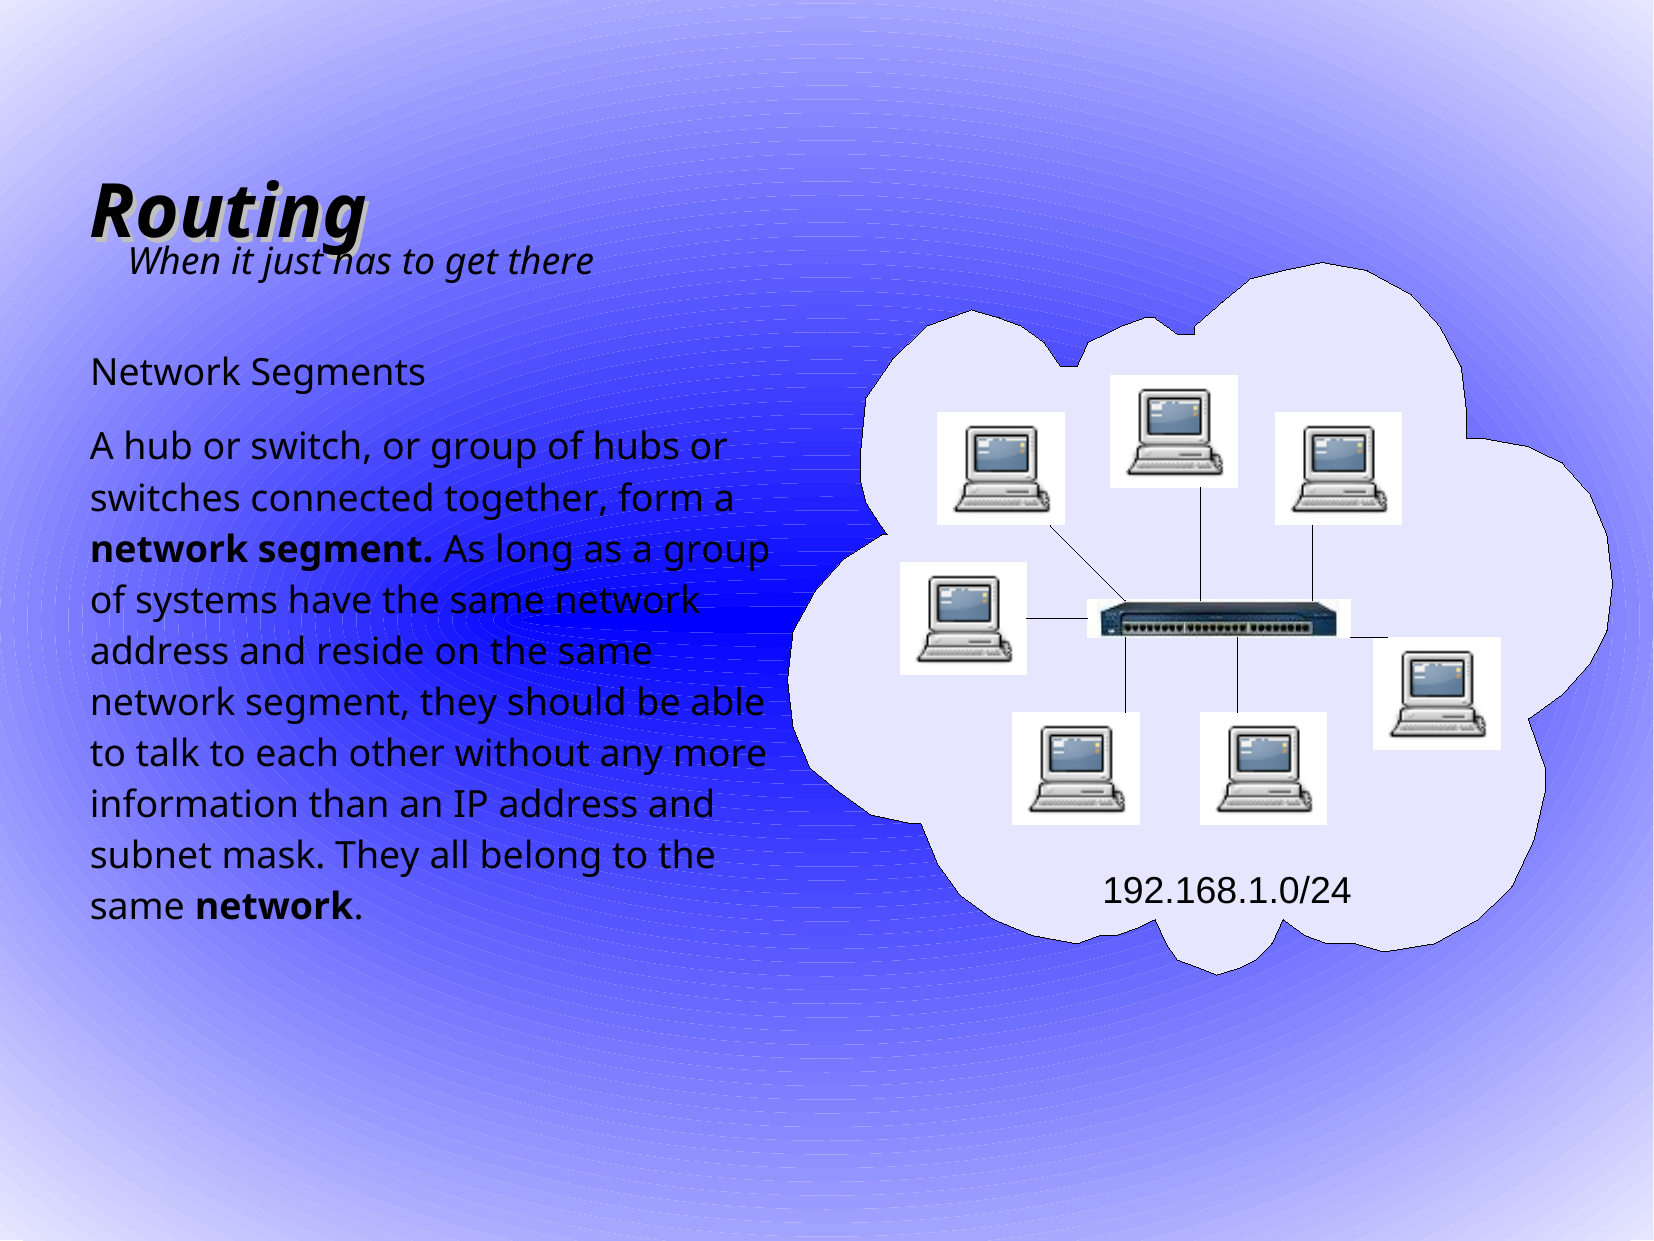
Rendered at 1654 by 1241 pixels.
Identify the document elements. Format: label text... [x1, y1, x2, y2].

picture [1373, 637, 1501, 750]
picture [1200, 712, 1327, 825]
text_box [787, 262, 1613, 976]
text_box Network Segments [75, 337, 638, 412]
picture [900, 562, 1027, 675]
picture [937, 412, 1065, 526]
picture [1110, 375, 1238, 488]
text_box 192.168.1.0/24 [1087, 862, 1388, 920]
picture [1012, 712, 1140, 825]
text_box A hub or switch, or group of hubs or switches connected together, form a network segment. As long as a group of systems have the same network address and reside on the same network segment, they should be able to talk to each other without any more information than an IP address and subnet mask. They all belong to the same network. [75, 412, 788, 970]
picture [1087, 599, 1351, 638]
text_box When it just has to get there [112, 226, 1126, 301]
picture [1275, 412, 1402, 525]
text_box Routing [75, 150, 1051, 262]
